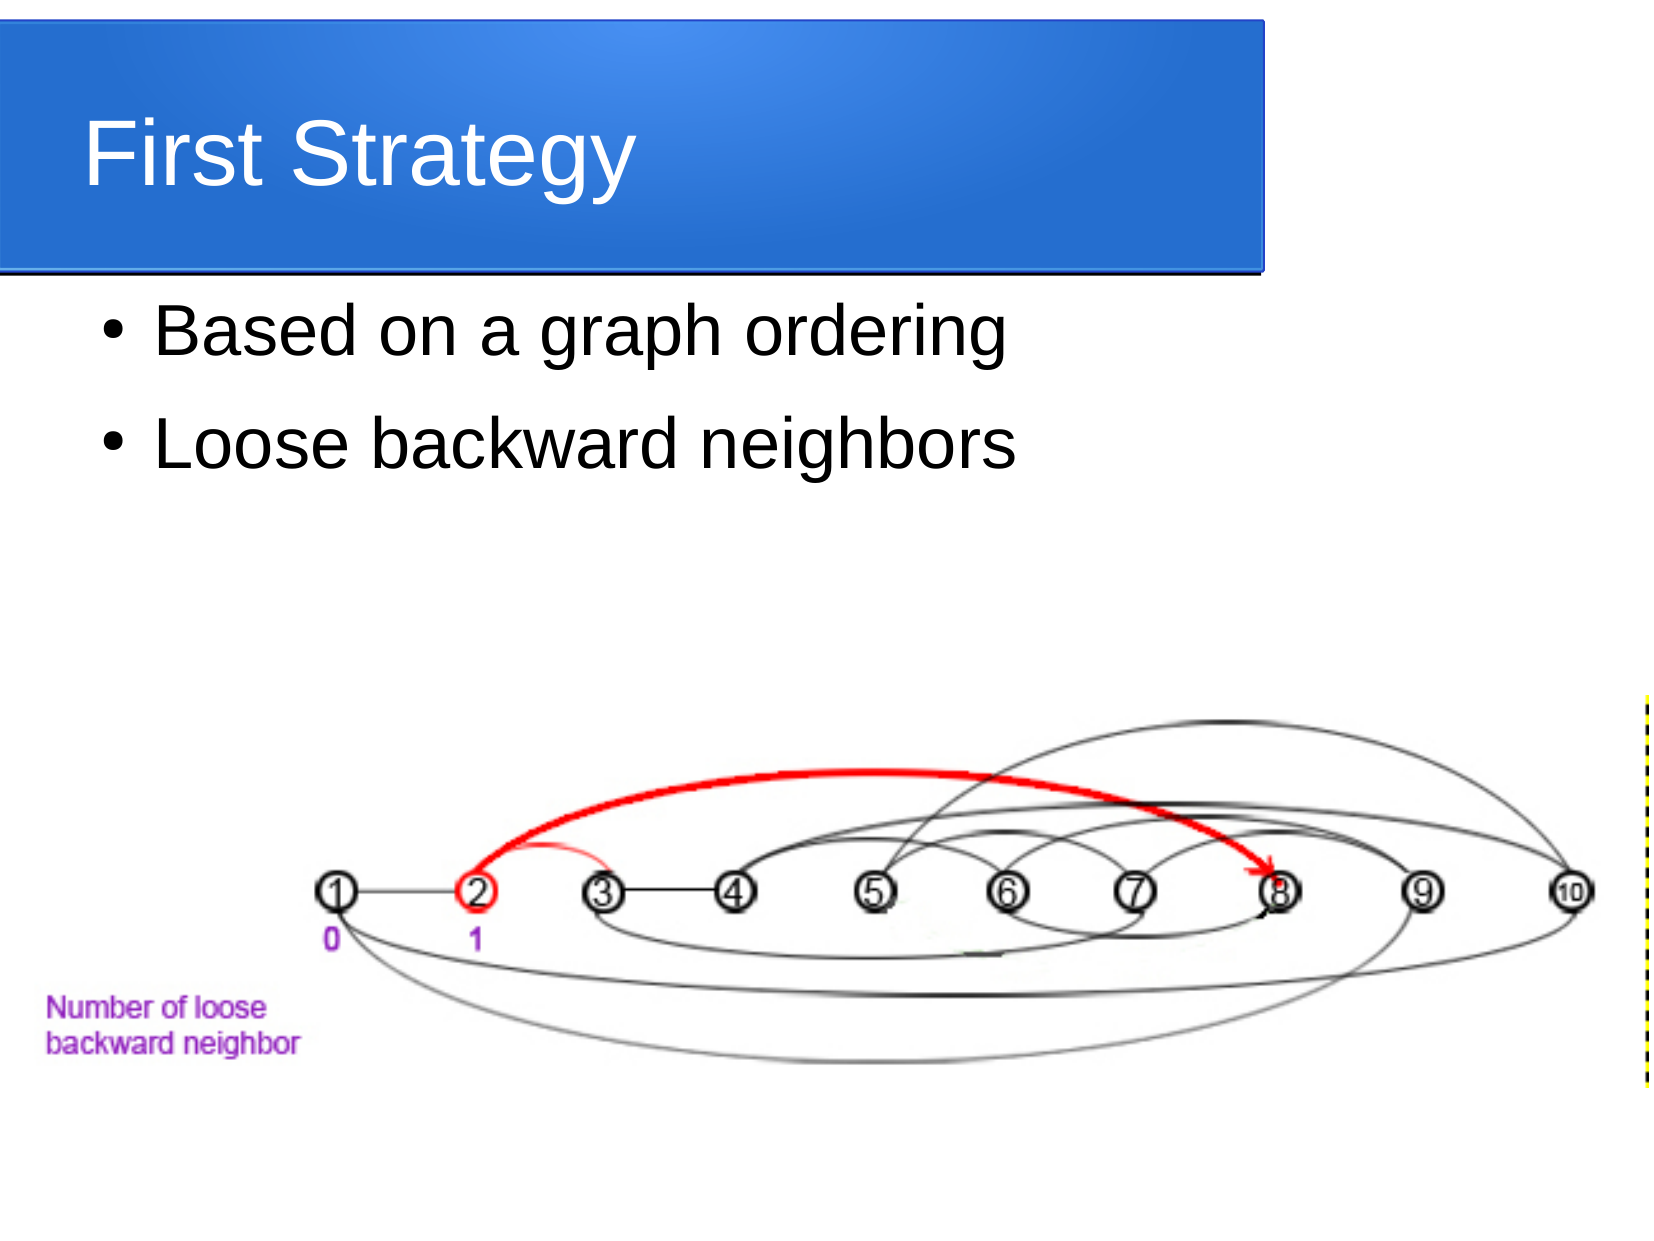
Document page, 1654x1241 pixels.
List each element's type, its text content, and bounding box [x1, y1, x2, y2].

title First Strategy [82, 49, 1250, 257]
picture [0, 695, 1649, 1088]
list Based on a graph ordering Loose backward neighbors [82, 290, 1538, 695]
